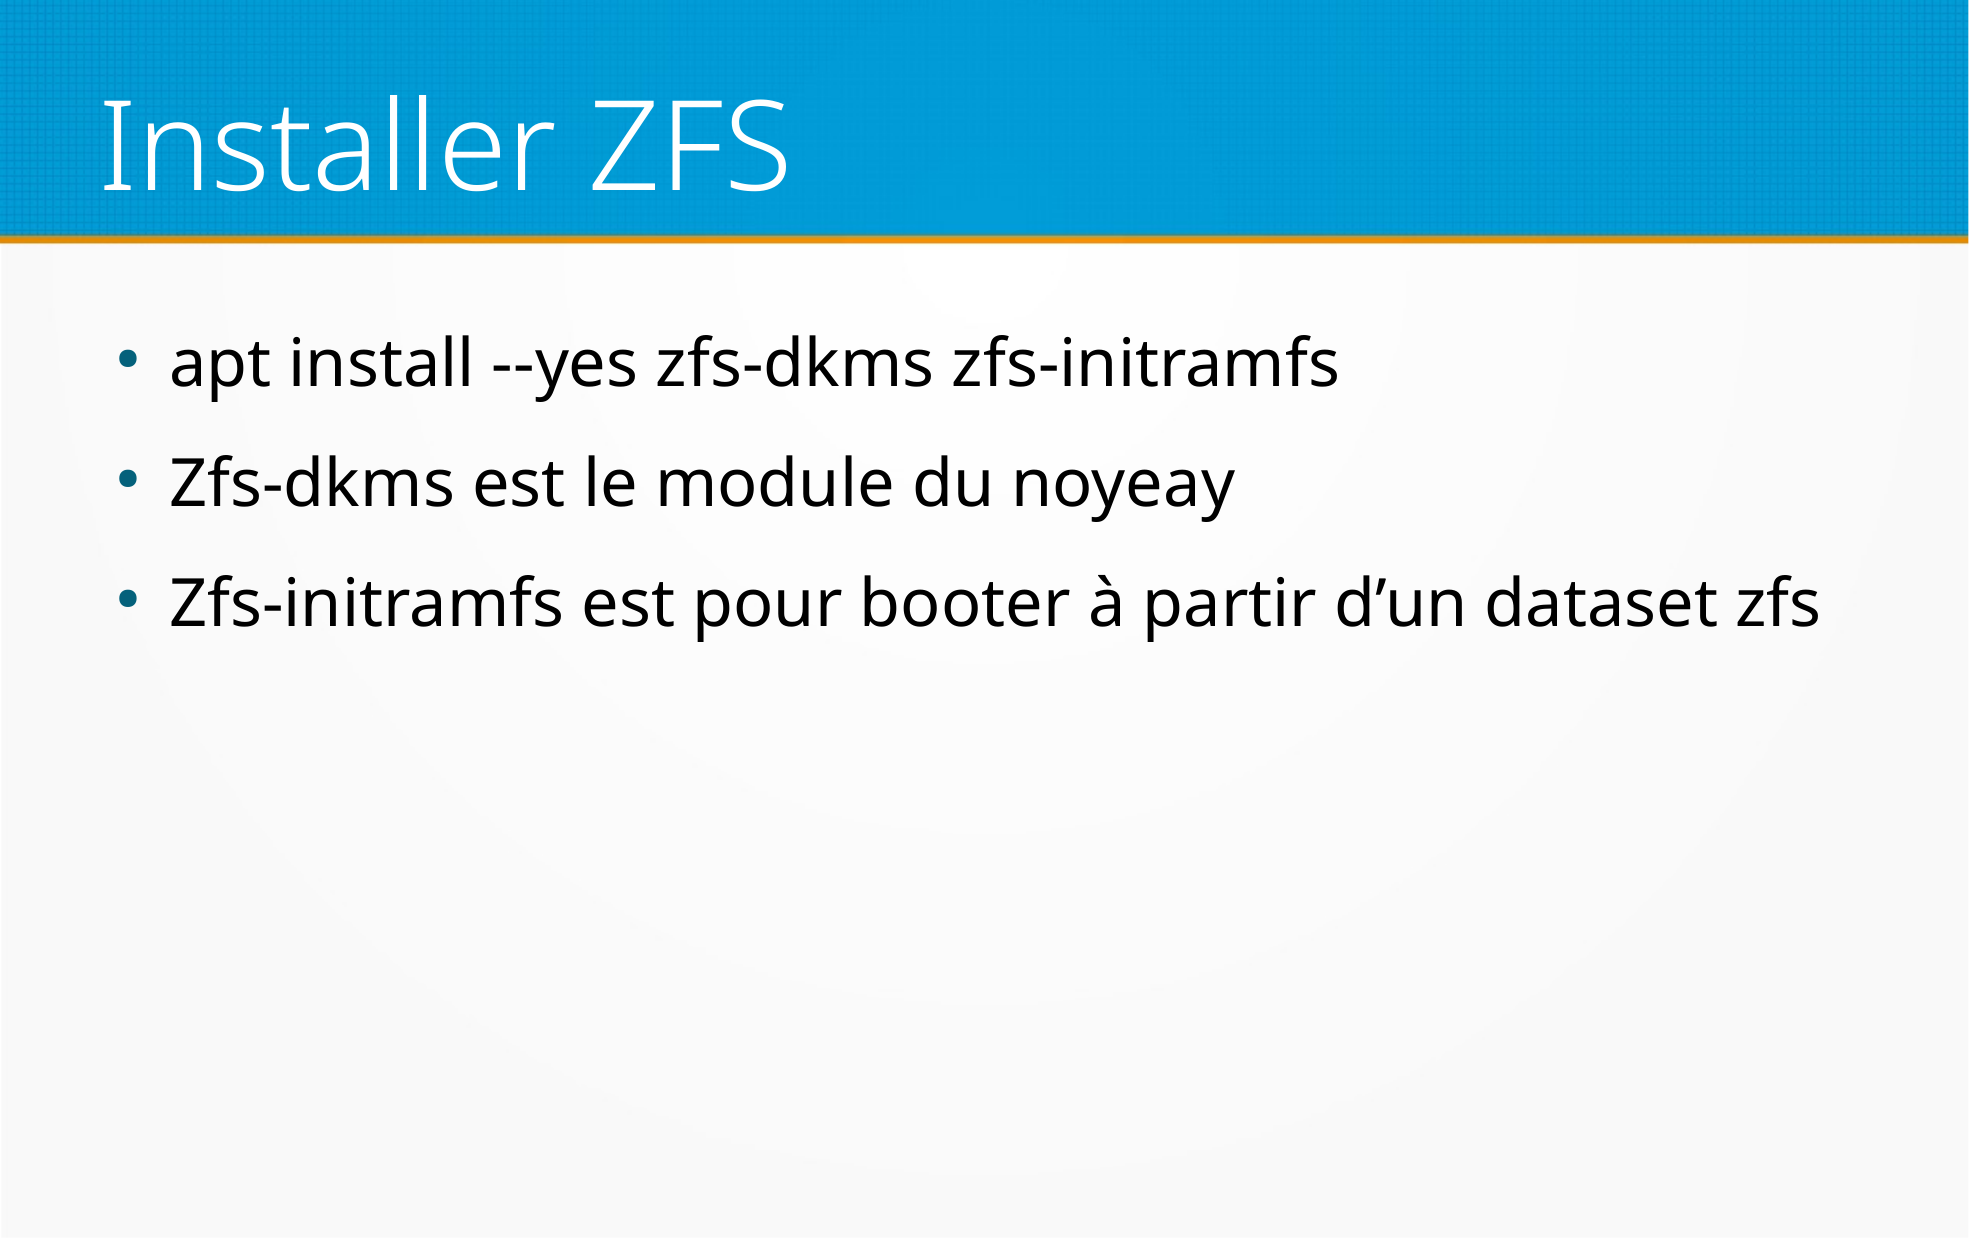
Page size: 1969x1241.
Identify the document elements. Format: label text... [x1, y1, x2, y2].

picture [0, 233, 1969, 1241]
title Installer ZFS [98, 19, 1870, 227]
list apt install --yes zfs-dkms zfs-initramfs Zfs-dkms est le module du noyeay Zfs-initramfs est pour booter à partir d’un dataset zfs [98, 315, 1861, 1081]
